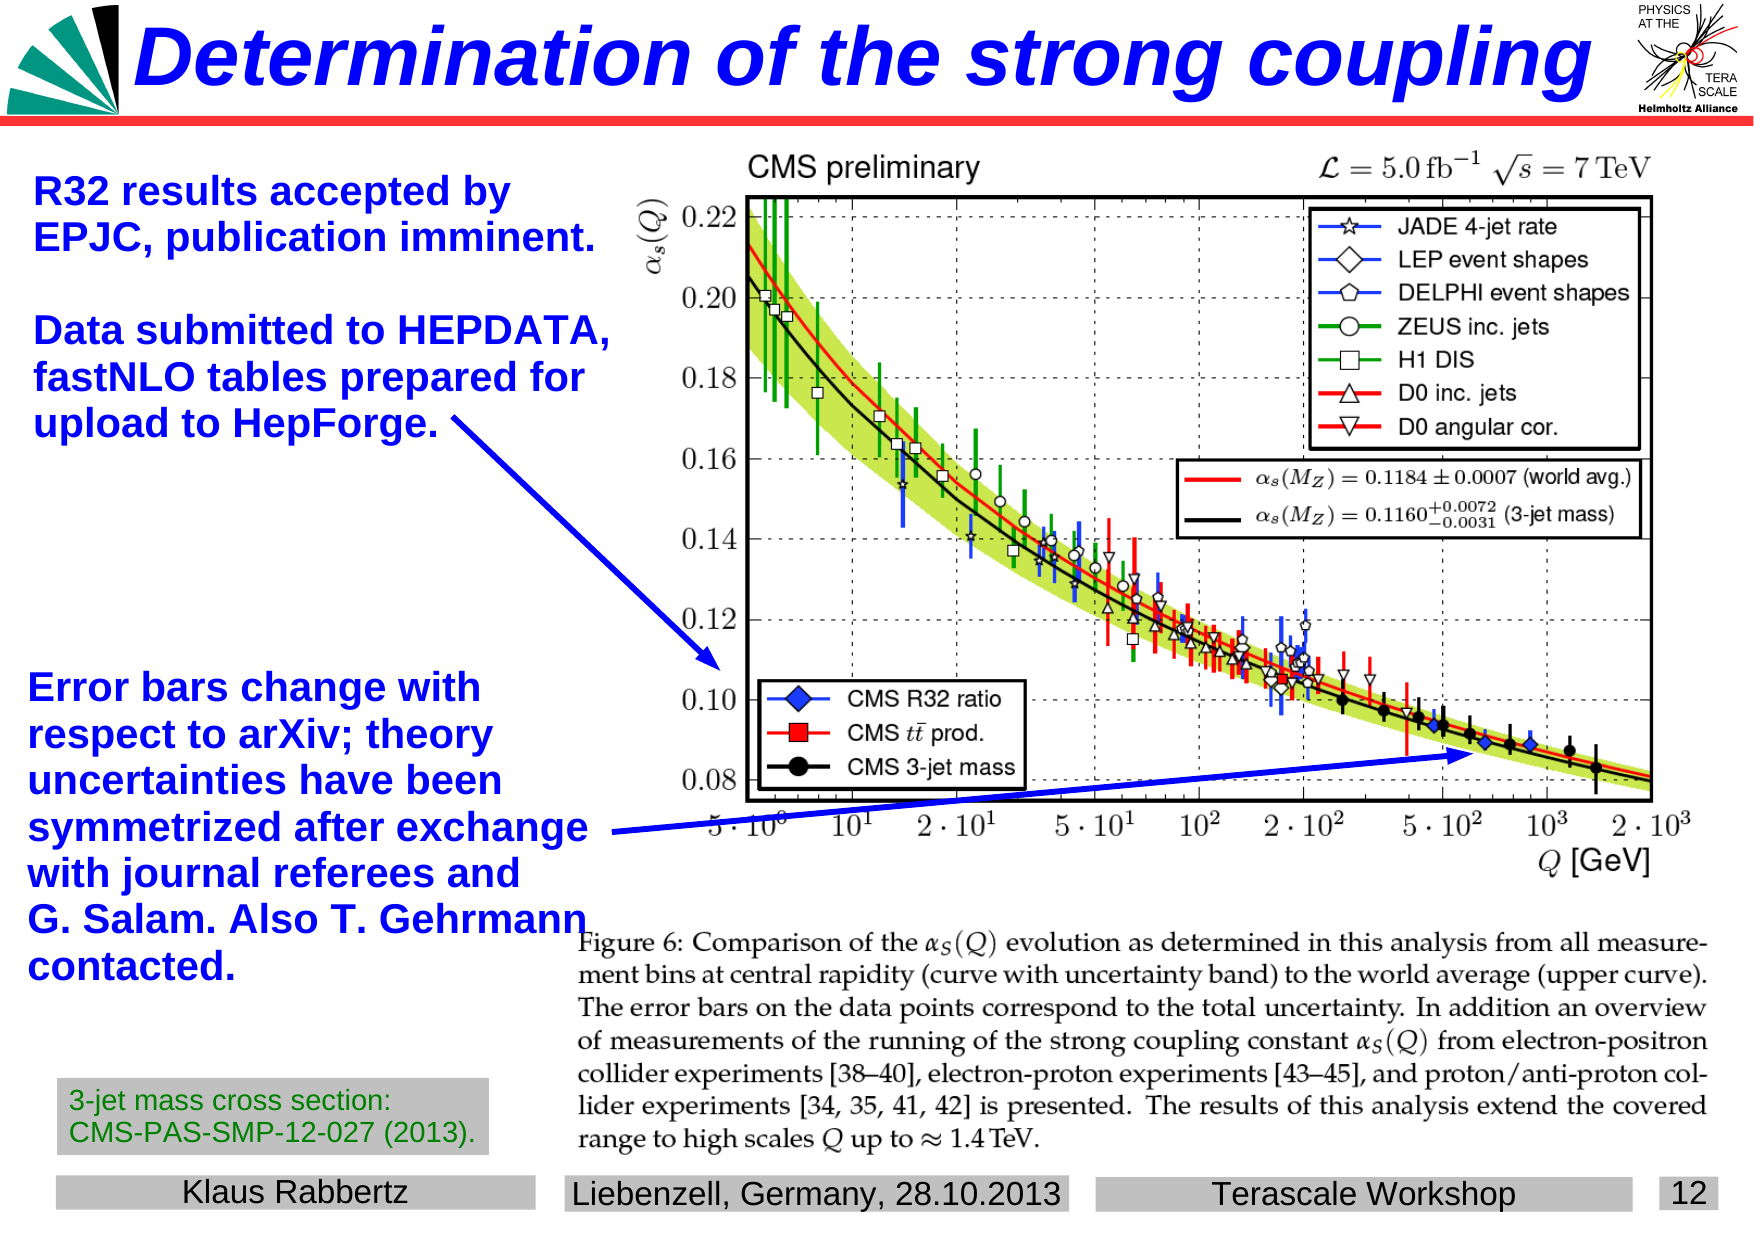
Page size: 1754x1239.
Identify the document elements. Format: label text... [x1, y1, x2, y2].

text_box Error bars change with respect to arXiv; theory uncertainties have been symmetrized after exchange with journal referees and G. Salam. Also T. Gehrmann contacted. [15, 657, 601, 996]
text_box 3-jet mass cross section: CMS-PAS-SMP-12-027 (2013). [57, 1077, 489, 1156]
picture [1631, 1, 1745, 115]
title Determination of the strong coupling [123, 0, 1606, 114]
picture [567, 146, 1714, 1159]
picture [7, 5, 119, 116]
text_box R32 results accepted by EPJC, publication imminent. Data submitted to HEPDATA, fastNLO tables prepared for upload to HepForge. [21, 161, 623, 453]
